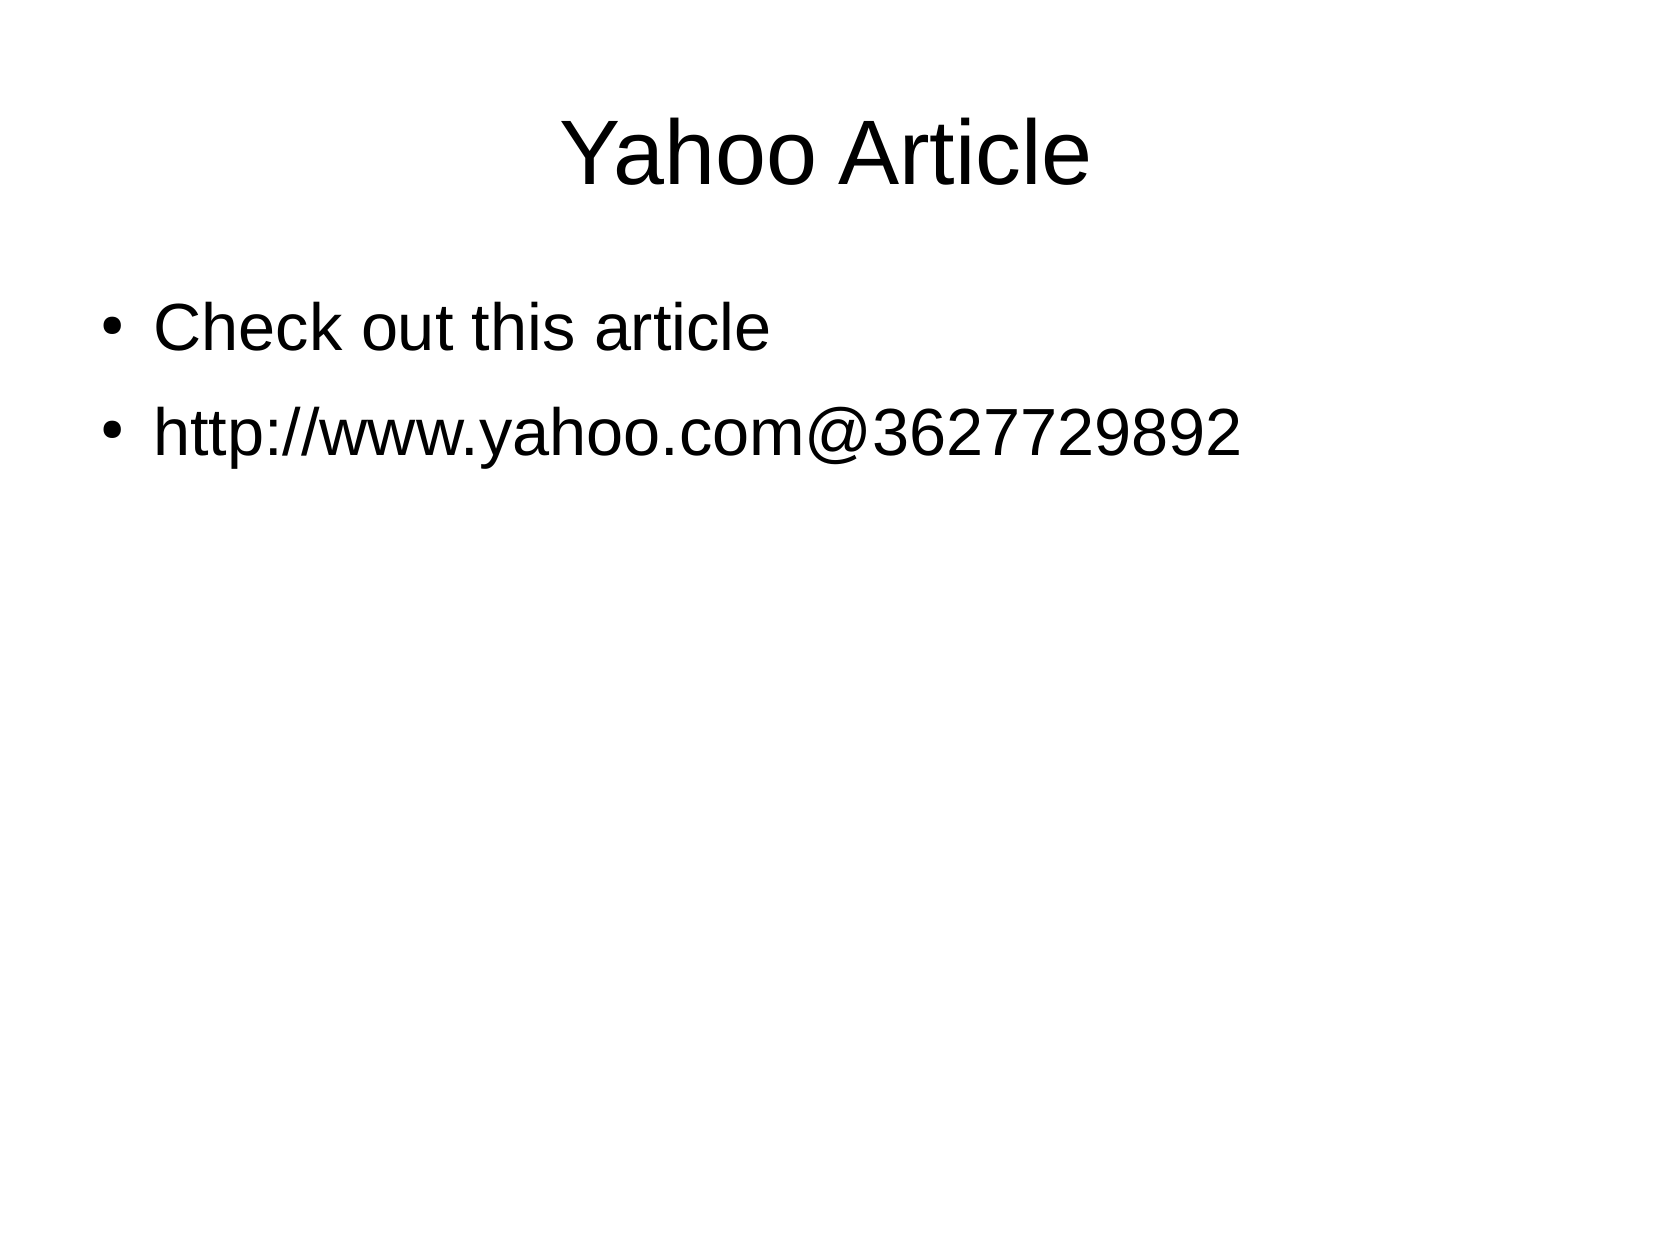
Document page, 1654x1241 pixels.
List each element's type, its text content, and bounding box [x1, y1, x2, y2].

title Yahoo Article [82, 49, 1571, 257]
list Check out this article http://www.yahoo.com@3627729892 [82, 290, 1571, 1010]
